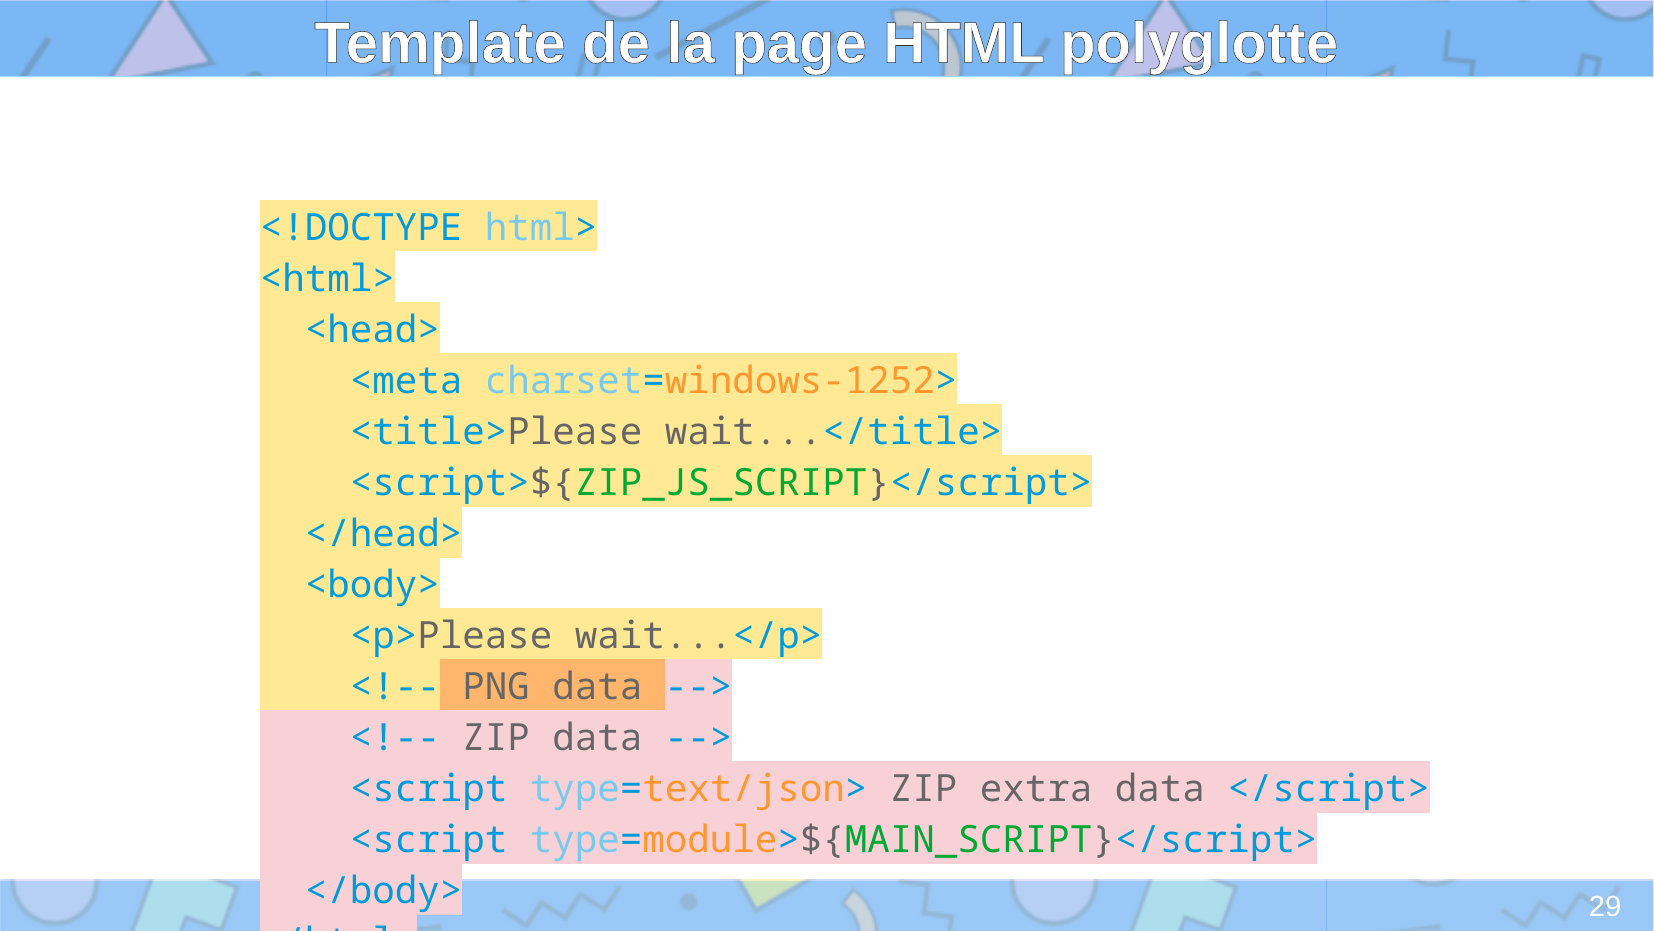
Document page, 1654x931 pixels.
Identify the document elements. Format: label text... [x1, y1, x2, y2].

title Template de la page HTML polyglotte [59, 3, 1595, 82]
picture [417, 879, 1654, 931]
list <!DOCTYPE html> <html> <head> <meta charset=windows-1252> <title>Please wait...</title> <script>${ZIP_JS_SCRIPT}</script> </head> <body> <p>Please wait...</p> <!-- PNG data --> <!-- ZIP data --> <script type=text/json> ZIP extra data </script> <script type=module>${MAIN_SCRIPT}</script> </body> </html> [188, 149, 1651, 851]
picture [0, 879, 260, 931]
picture [0, 0, 1654, 76]
